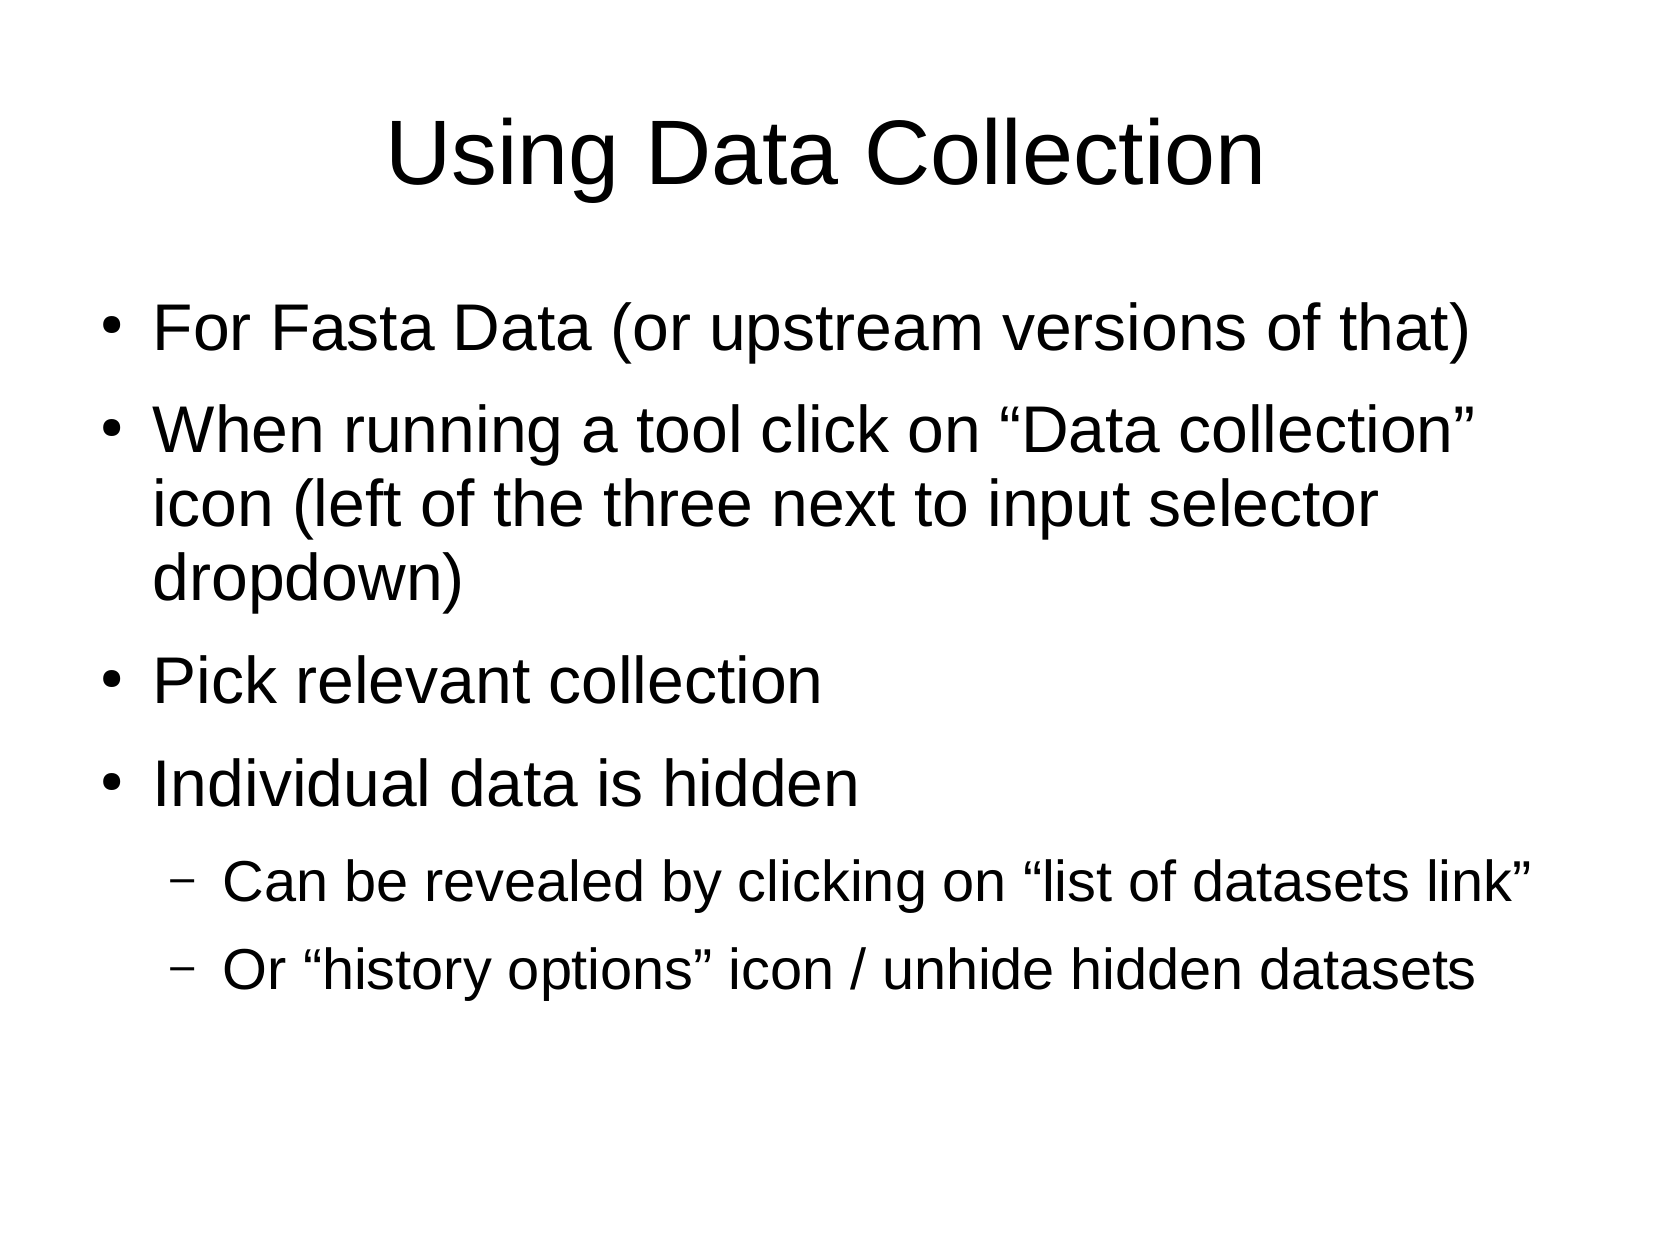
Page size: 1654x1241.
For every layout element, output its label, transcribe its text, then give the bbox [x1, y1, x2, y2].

title Using Data Collection [82, 49, 1571, 257]
list For Fasta Data (or upstream versions of that) When running a tool click on “Data collection” icon (left of the three next to input selector dropdown) Pick relevant collection Individual data is hidden Can be revealed by clicking on “list of datasets link” Or “history options” icon / unhide hidden datasets [82, 290, 1571, 1010]
